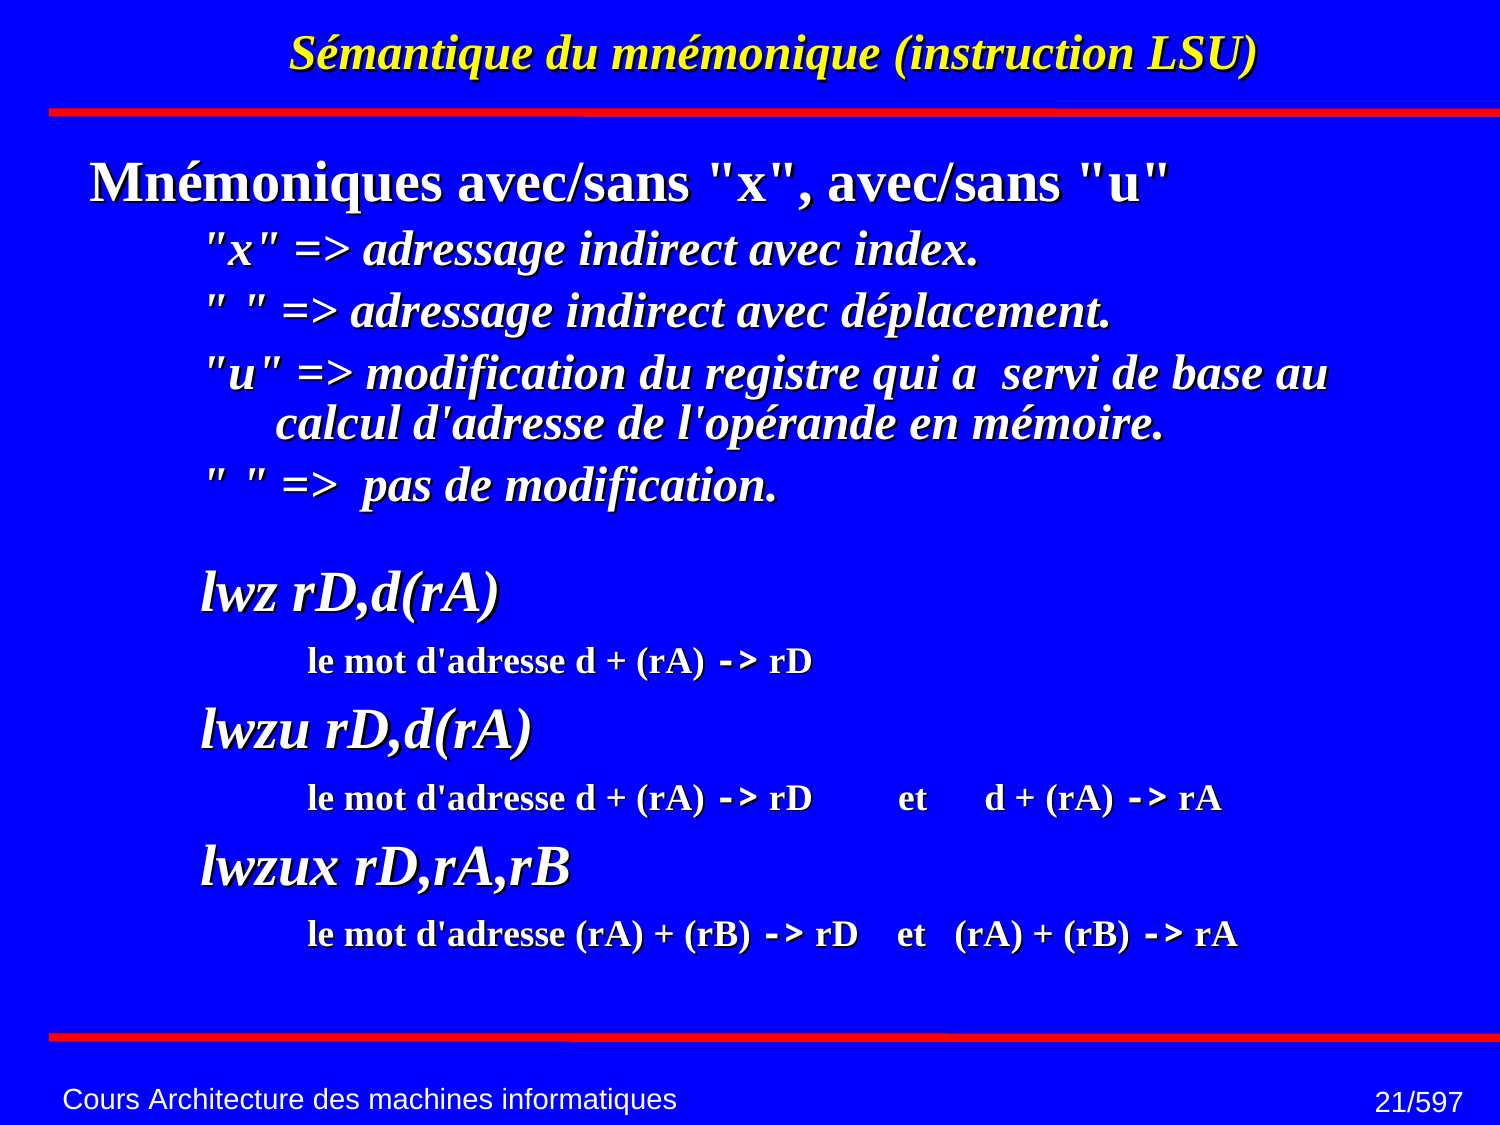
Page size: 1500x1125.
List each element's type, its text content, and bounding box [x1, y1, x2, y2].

title Sémantique du mnémonique (instruction LSU) [141, 15, 1406, 88]
list Mnémoniques avec/sans "x", avec/sans "u" "x" => adressage indirect avec index. " " => adressage indirect avec déplacement. "u" => modification du registre qui a servi de base au calcul d'adresse de l'opérande en mémoire. " " => pas de modification. lwz rD,d(rA) le mot d'adresse d + (rA) -> rD lwzu rD,d(rA) le mot d'adresse d + (rA) -> rD et d + (rA) -> rA lwzux rD,rA,rB le mot d'adresse (rA) + (rB) -> rD et (rA) + (rB) -> rA [74, 141, 1463, 1005]
